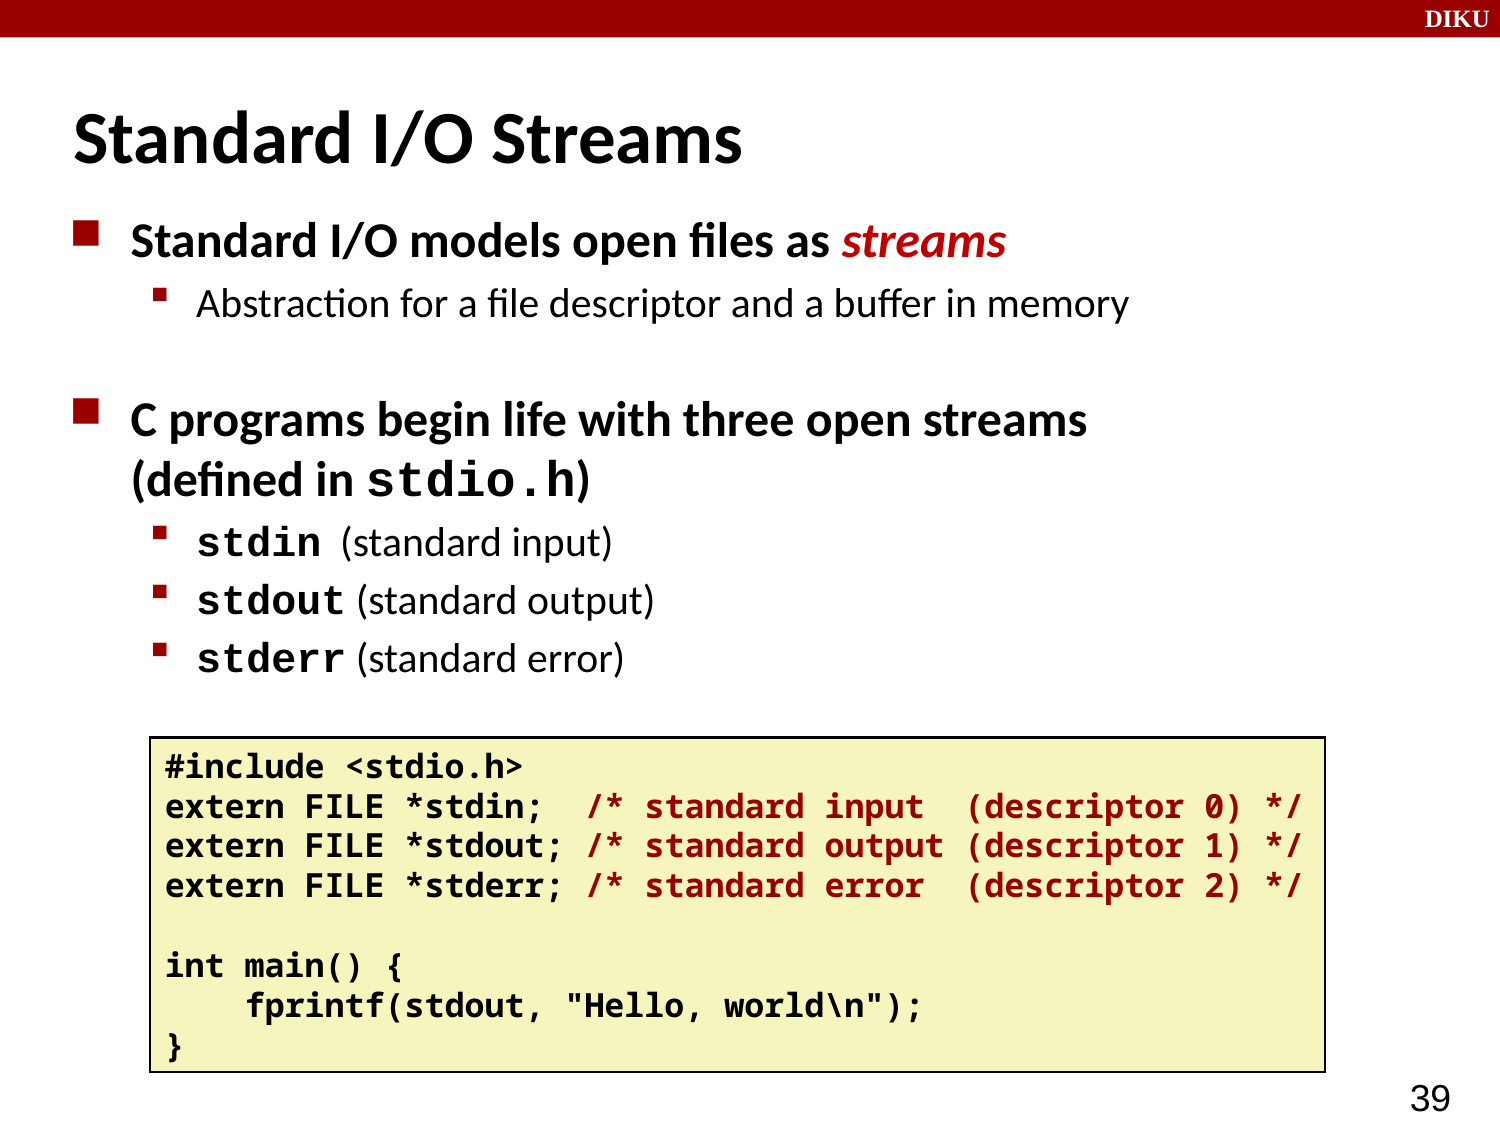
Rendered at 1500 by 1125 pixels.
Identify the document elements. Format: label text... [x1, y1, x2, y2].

text_box #include <stdio.h> extern FILE *stdin; /* standard input (descriptor 0) */ extern FILE *stdout; /* standard output (descriptor 1) */ extern FILE *stderr; /* standard error (descriptor 2) */ int main() { fprintf(stdout, "Hello, world\n"); } [149, 737, 1326, 1072]
text_box Standard I/O models open files as streams Abstraction for a file descriptor and a buffer in memory C programs begin life with three open streams (defined in stdio.h) stdin (standard input) stdout (standard output) stderr (standard error) [59, 200, 1423, 688]
text_box Standard I/O Streams [58, 71, 1304, 197]
